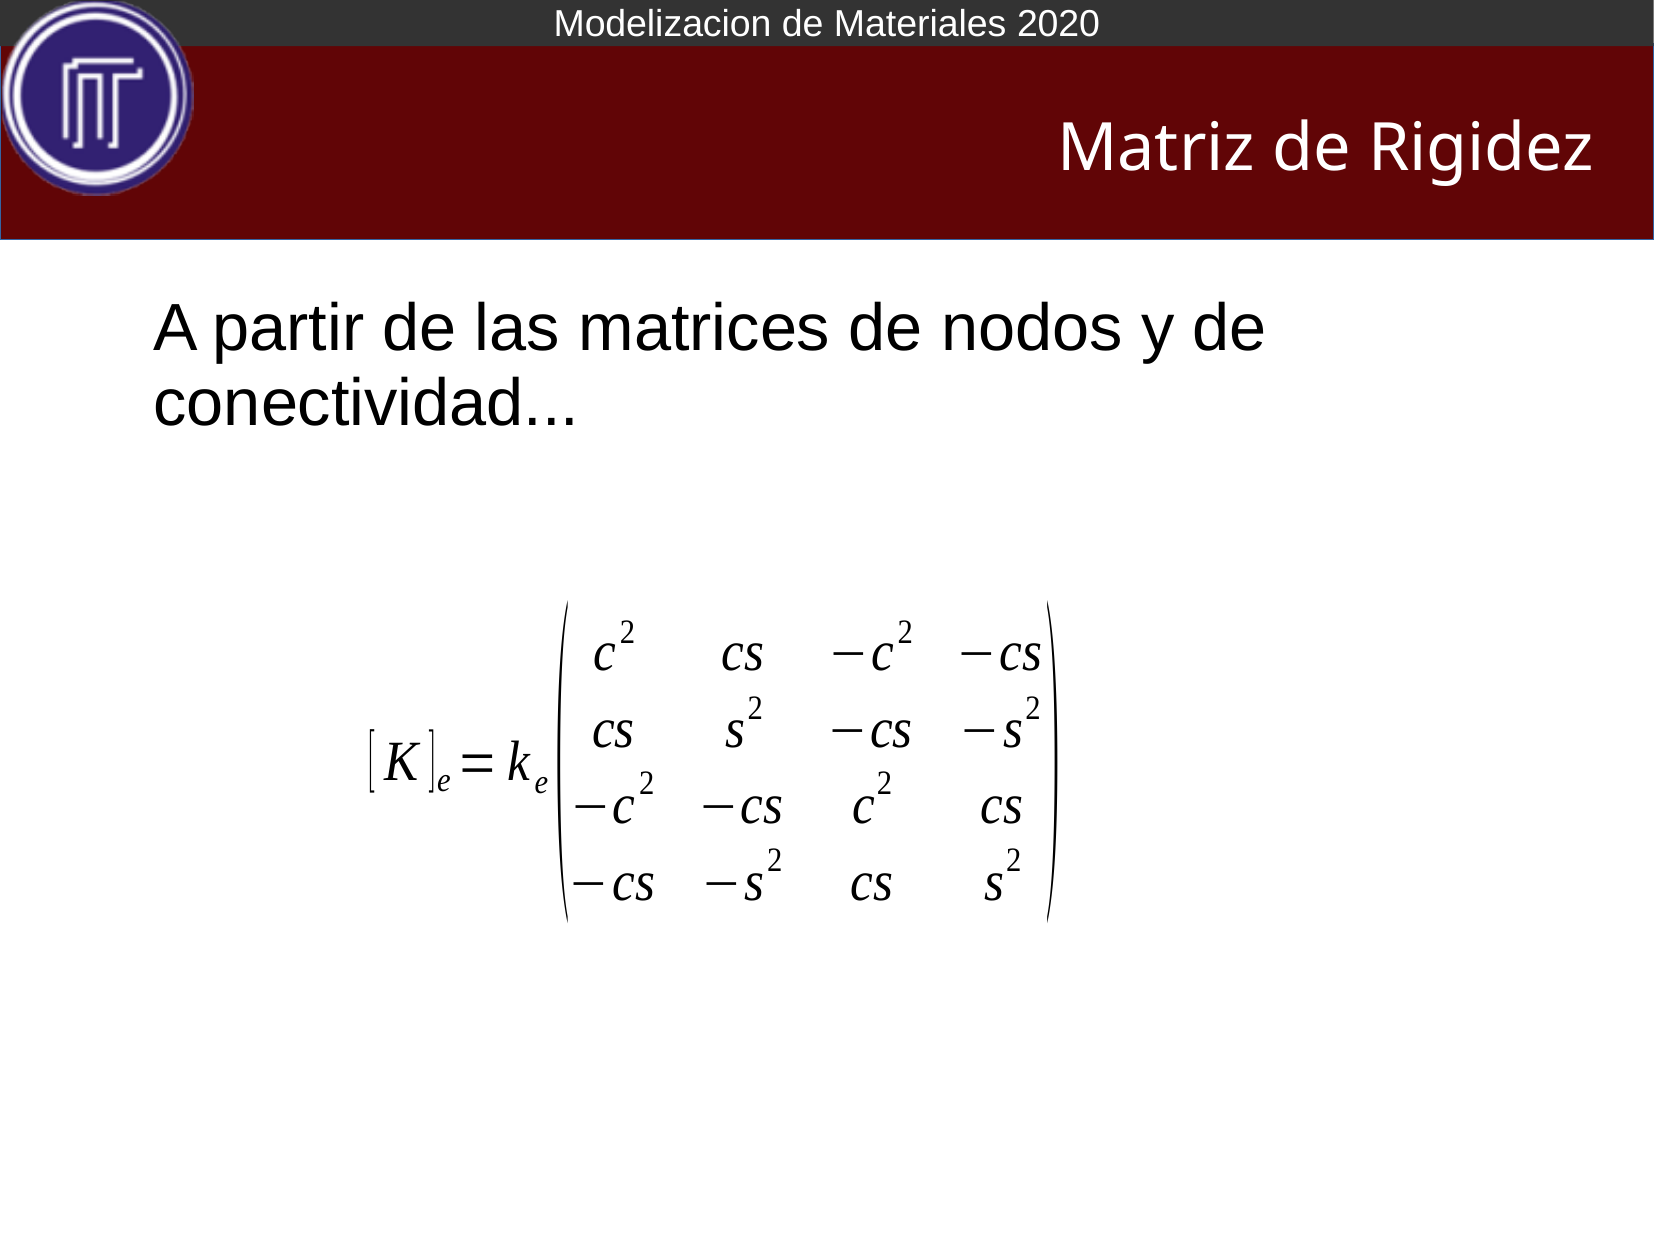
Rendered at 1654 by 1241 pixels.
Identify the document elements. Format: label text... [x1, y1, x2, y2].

title Matriz de Rigidez [41, 70, 1654, 218]
picture [0, 0, 194, 196]
chart [362, 597, 1068, 927]
list A partir de las matrices de nodos y de conectividad... [82, 290, 1571, 510]
